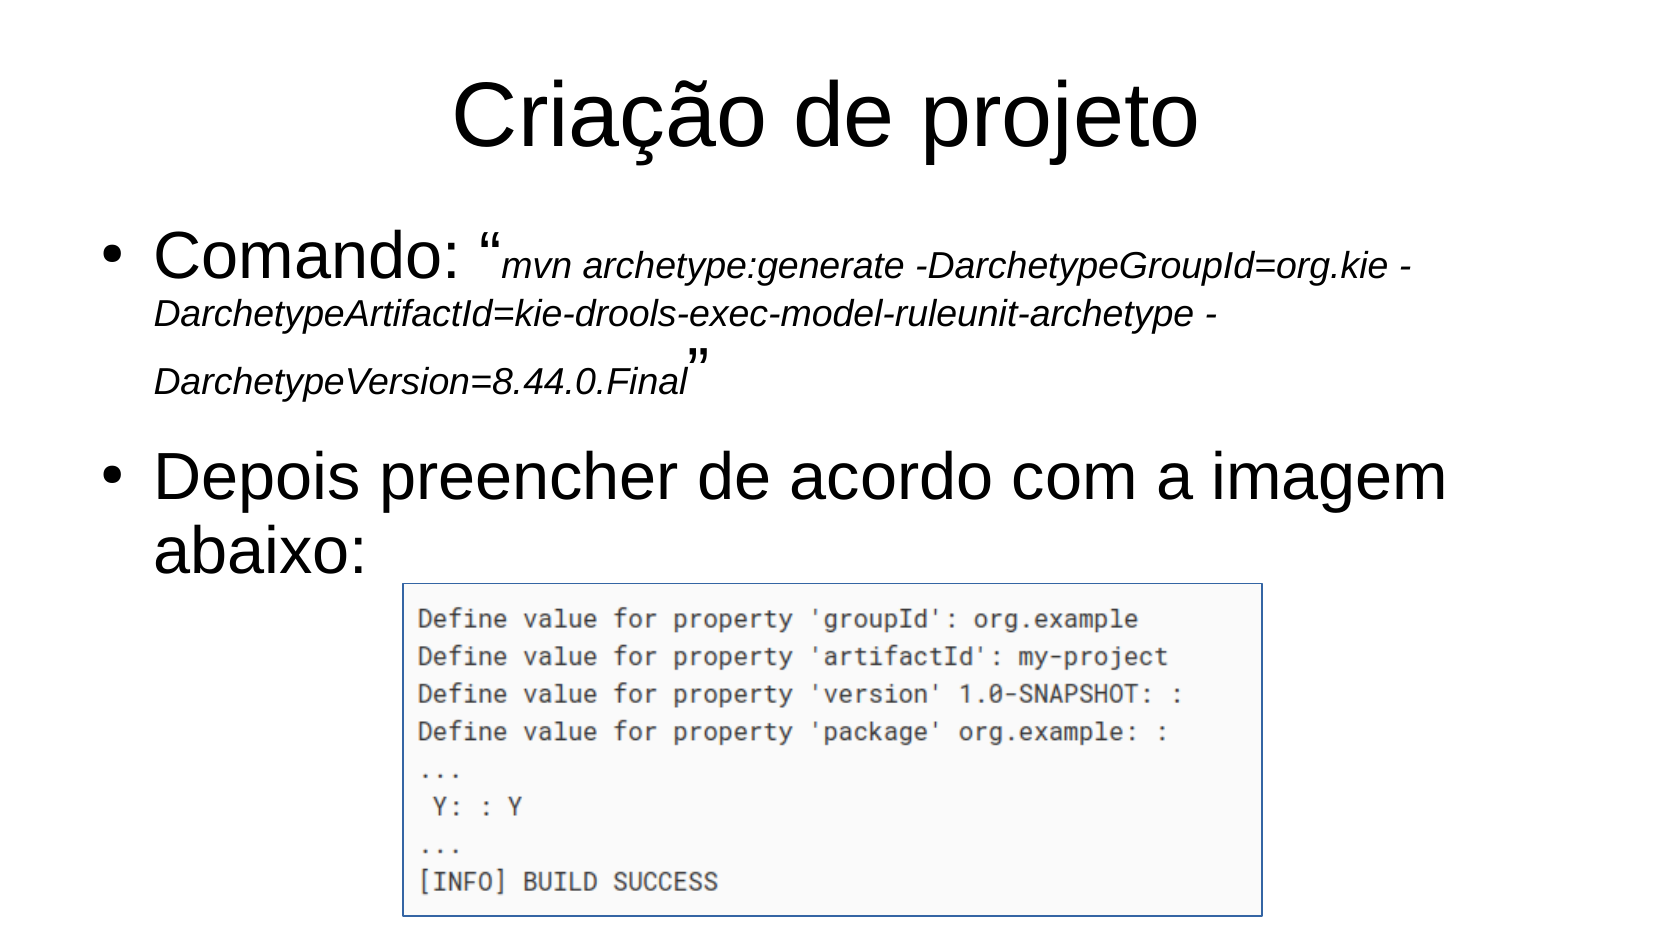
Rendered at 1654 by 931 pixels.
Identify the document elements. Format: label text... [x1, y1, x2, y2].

picture [403, 584, 1262, 916]
title Criação de projeto [82, 37, 1571, 193]
list Comando: “mvn archetype:generate -DarchetypeGroupId=org.kie -DarchetypeArtifactId=kie-drools-exec-model-ruleunit-archetype -DarchetypeVersion=8.44.0.Final” Depois preencher de acordo com a imagem abaixo: [82, 217, 1571, 758]
